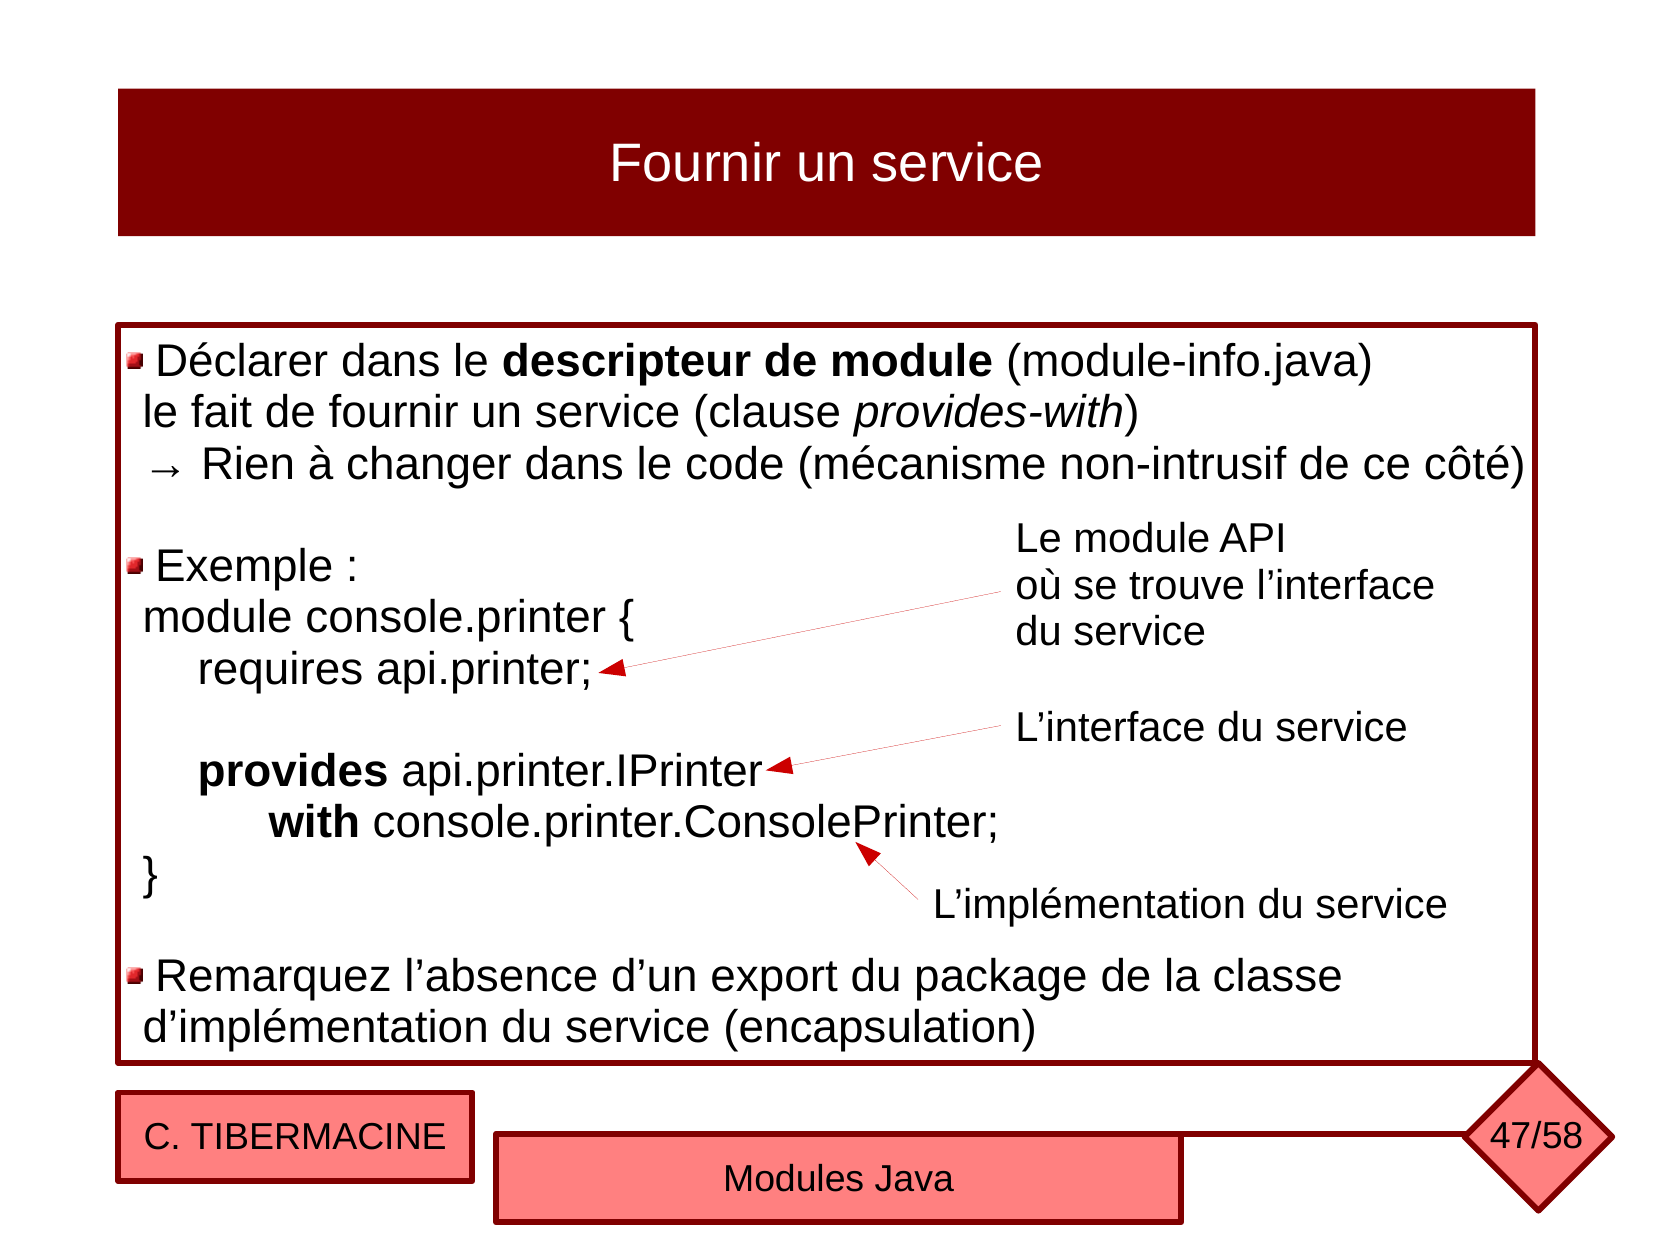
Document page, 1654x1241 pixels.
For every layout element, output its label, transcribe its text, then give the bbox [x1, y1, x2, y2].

picture [126, 557, 143, 574]
text_box L’implémentation du service [918, 873, 1464, 936]
text_box Le module API où se trouve l’interface du service [1000, 507, 1451, 663]
text_box L’interface du service [1000, 696, 1424, 759]
text_box [1464, 1126, 1475, 1148]
picture [126, 967, 143, 984]
text_box Modules Java [496, 1133, 1182, 1223]
text_box Déclarer dans le descripteur de module (module-info.java) le fait de fournir un service (clause provides-with) → Rien à changer dans le code (mécanisme non-intrusif de ce côté) Exemple : module console.printer { requires api.printer; provides api.printer.IPrinter with console.printer.ConsolePrinter; } Remarquez l’absence d’un export du package de la classe d’implémentation du service (encapsulation) [118, 324, 1536, 1063]
text_box <numéro>/58 [1475, 1107, 1654, 1164]
picture [126, 352, 143, 369]
text_box C. TIBERMACINE [118, 1092, 473, 1182]
text_box [1491, 1164, 1586, 1211]
text_box Fournir un service [118, 88, 1536, 237]
text_box [1494, 1062, 1583, 1107]
